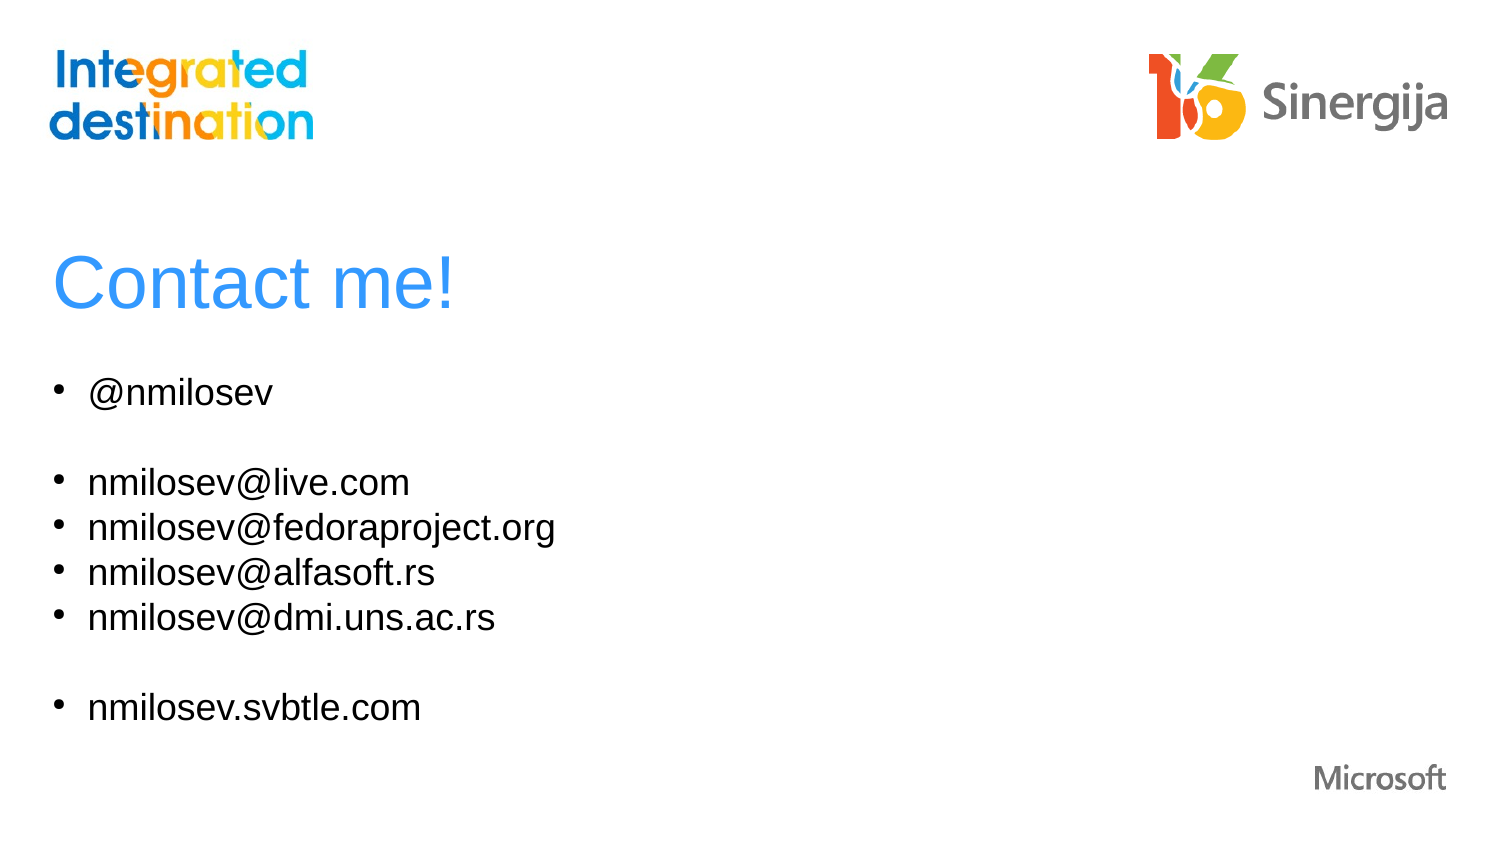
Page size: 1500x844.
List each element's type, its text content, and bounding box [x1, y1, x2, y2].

picture [1149, 0, 1500, 140]
picture [0, 0, 313, 140]
picture [1315, 764, 1500, 844]
text_box Contact me! @nmilosev nmilosev@live.com nmilosev@fedoraproject.org nmilosev@alfasoft.rs nmilosev@dmi.uns.ac.rs nmilosev.svbtle.com [37, 225, 1439, 815]
